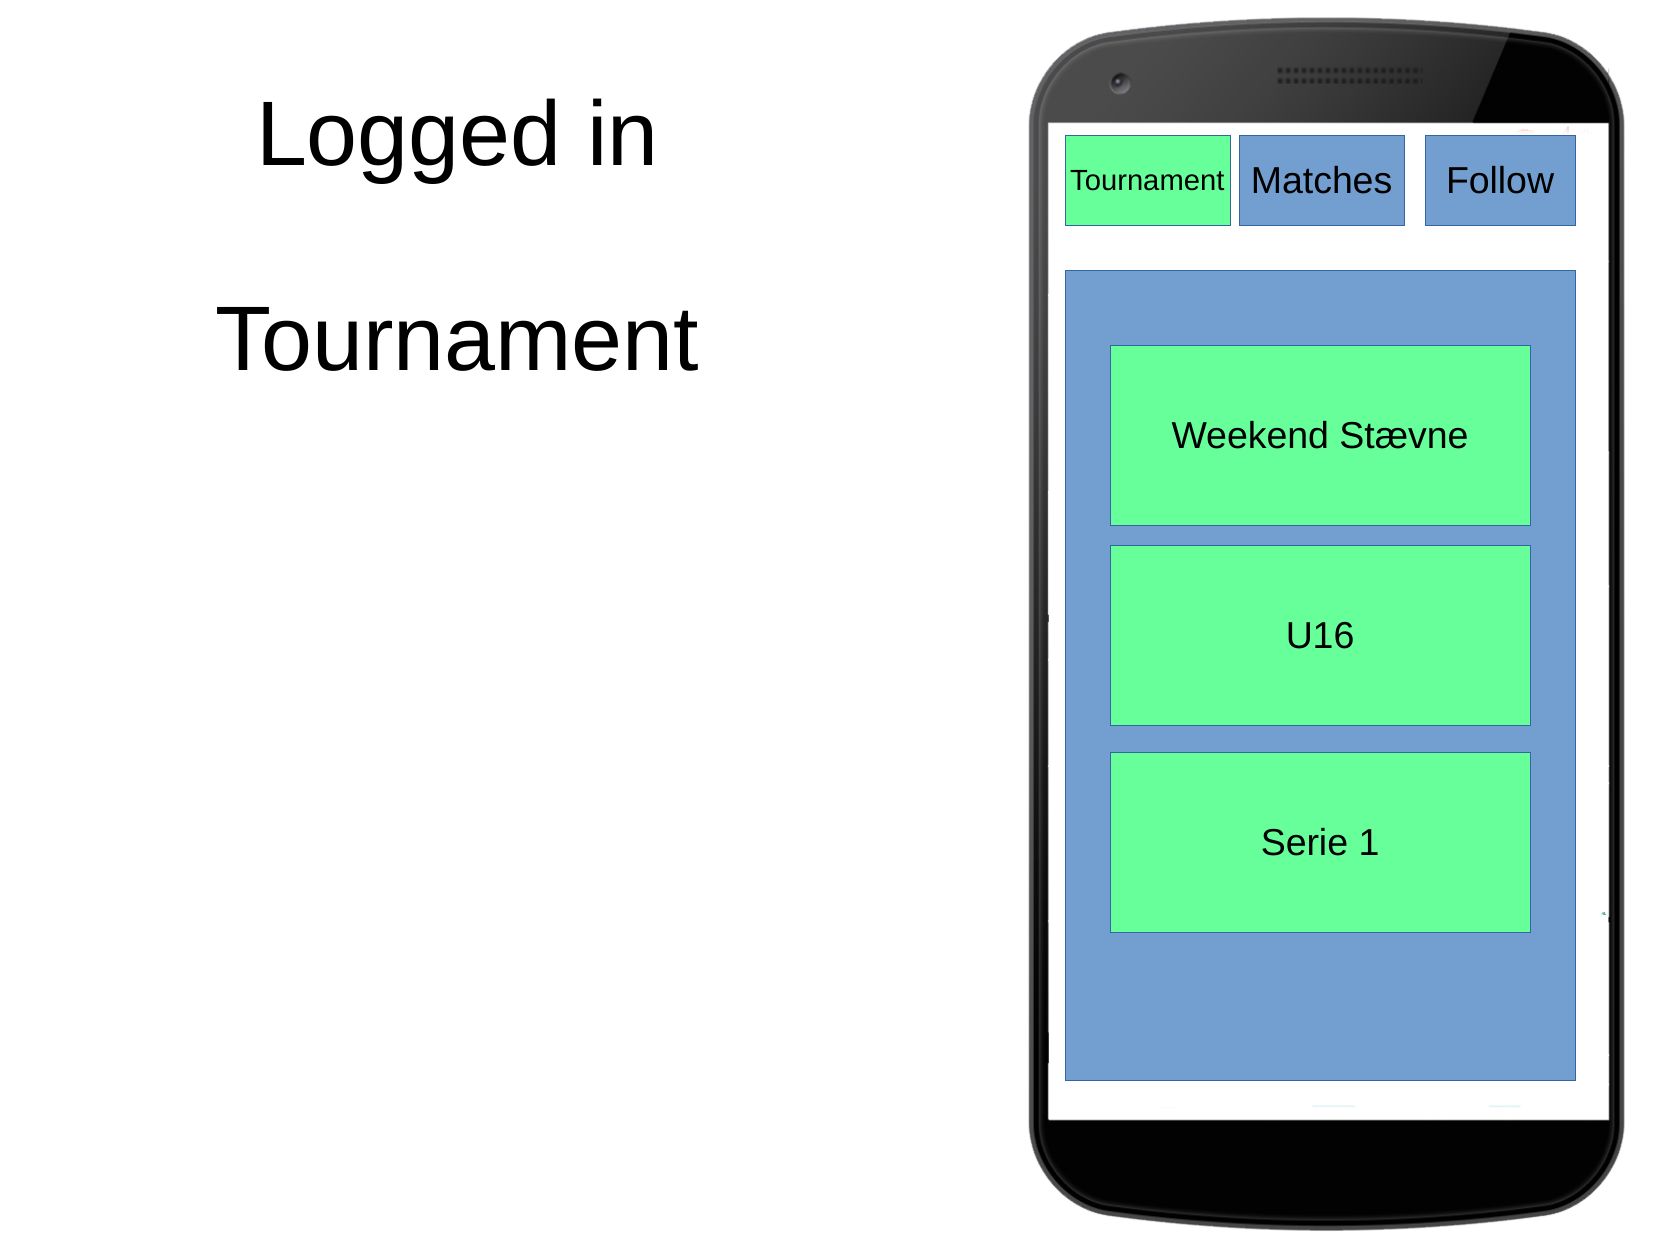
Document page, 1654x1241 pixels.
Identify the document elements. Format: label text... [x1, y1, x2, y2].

text_box [1065, 270, 1576, 1081]
text_box Serie 1 [1110, 752, 1531, 933]
text_box Tournament [1065, 135, 1231, 226]
text_box Weekend Stævne [1110, 345, 1531, 526]
text_box Follow [1425, 135, 1576, 226]
text_box U16 [1110, 545, 1531, 726]
picture [1005, 4, 1643, 1241]
text_box Matches [1239, 135, 1405, 226]
title Logged in Tournament [120, 82, 796, 391]
